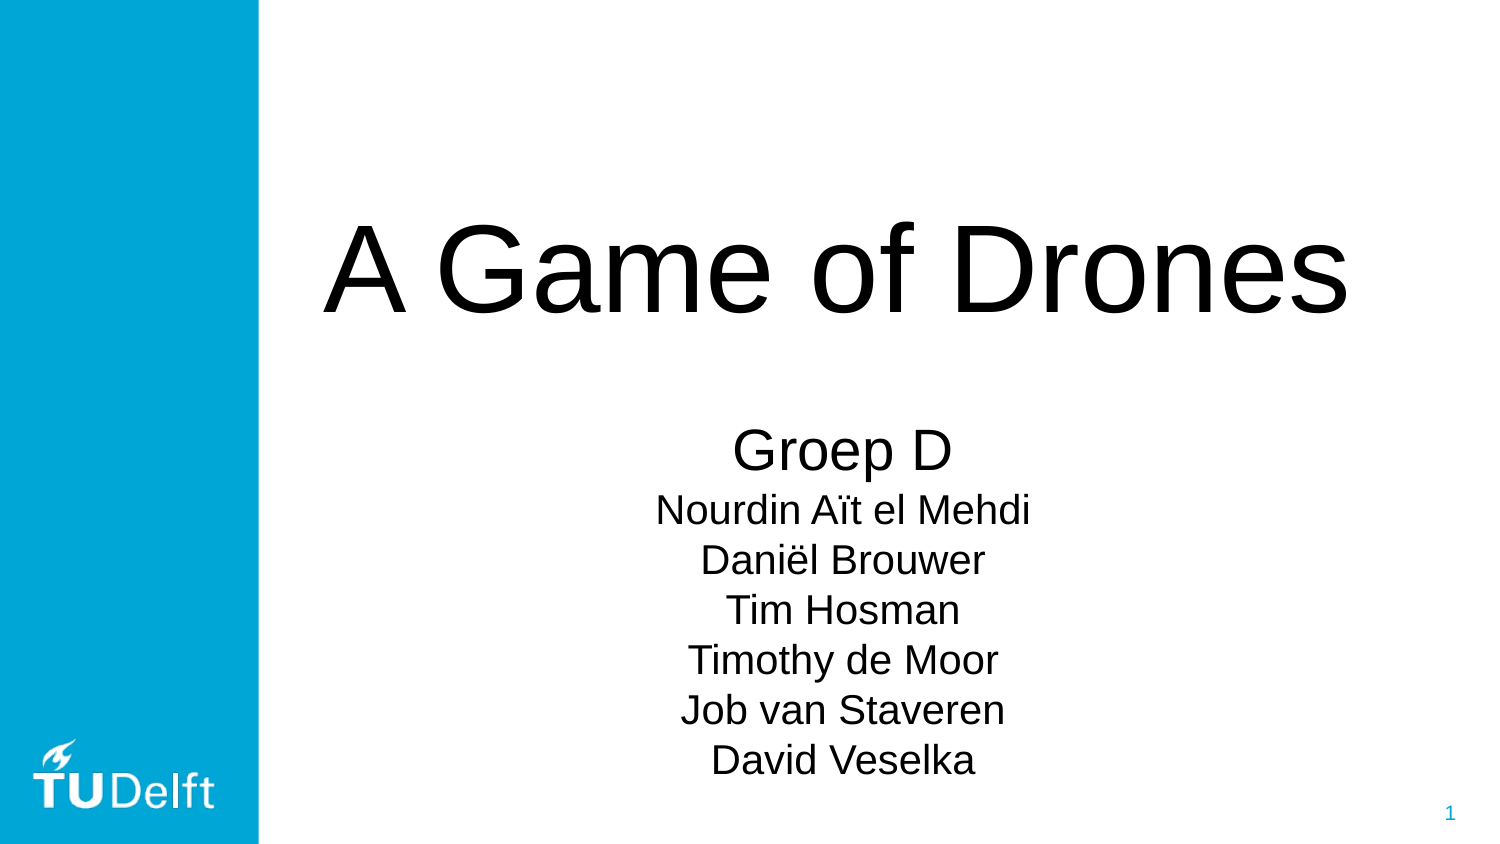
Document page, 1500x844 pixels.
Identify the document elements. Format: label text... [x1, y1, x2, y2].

subtitle Groep D Nourdin Aït el Mehdi Daniël Brouwer Tim Hosman Timothy de Moor Job van Staveren David Veselka [360, 405, 1327, 621]
title A Game of Drones [308, 82, 1388, 443]
